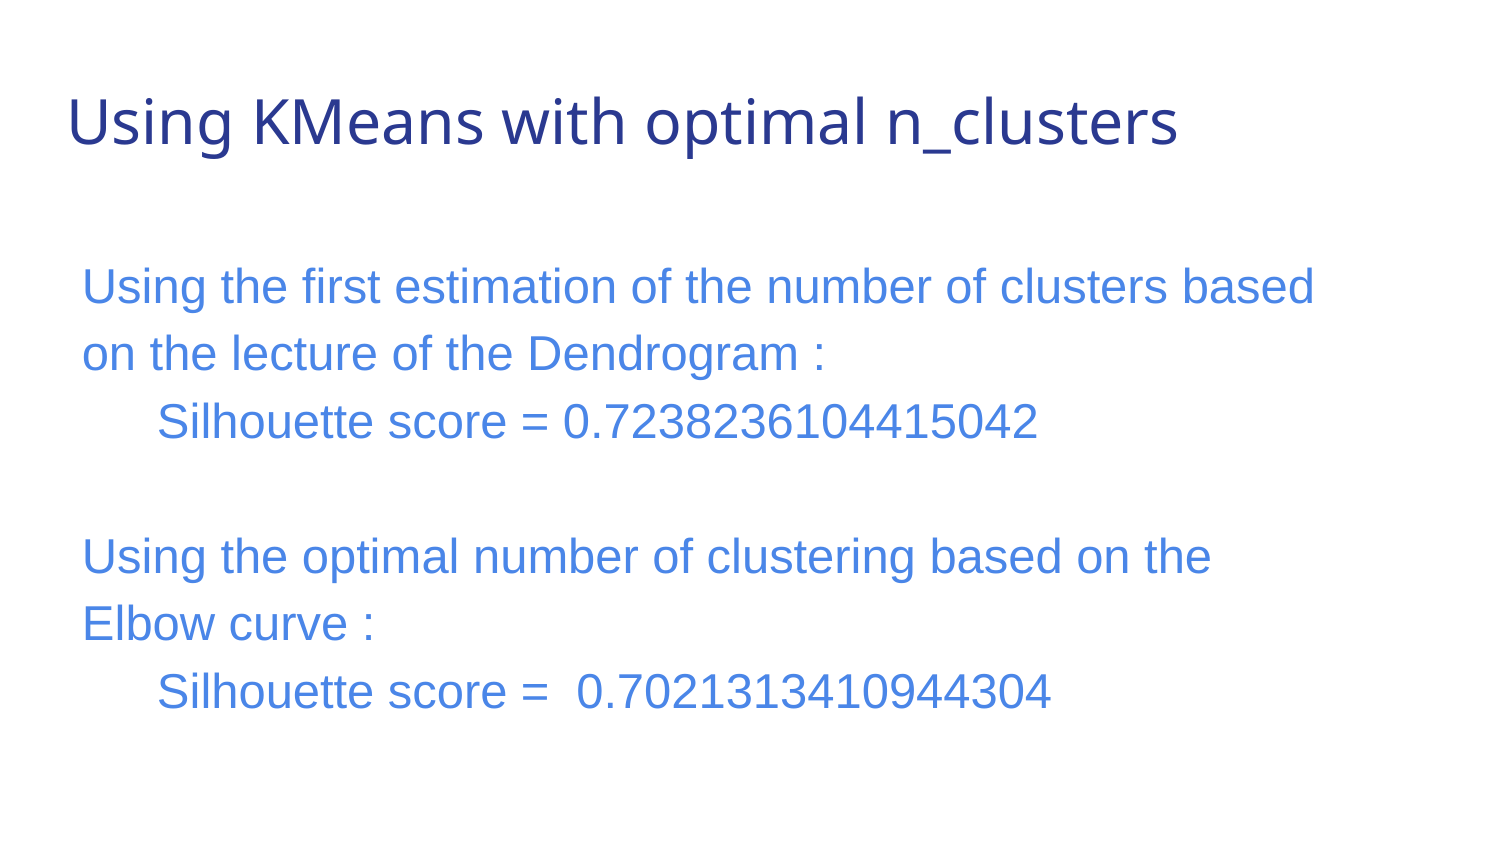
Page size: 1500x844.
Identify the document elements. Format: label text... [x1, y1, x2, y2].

title Using KMeans with optimal n_clusters [51, 67, 1449, 167]
text_box Using the first estimation of the number of clusters based on the lecture of the Dendrogram : Silhouette score = 0.7238236104415042 Using the optimal number of clustering based on the Elbow curve : Silhouette score = 0.7021313410944304 [66, 230, 1354, 798]
